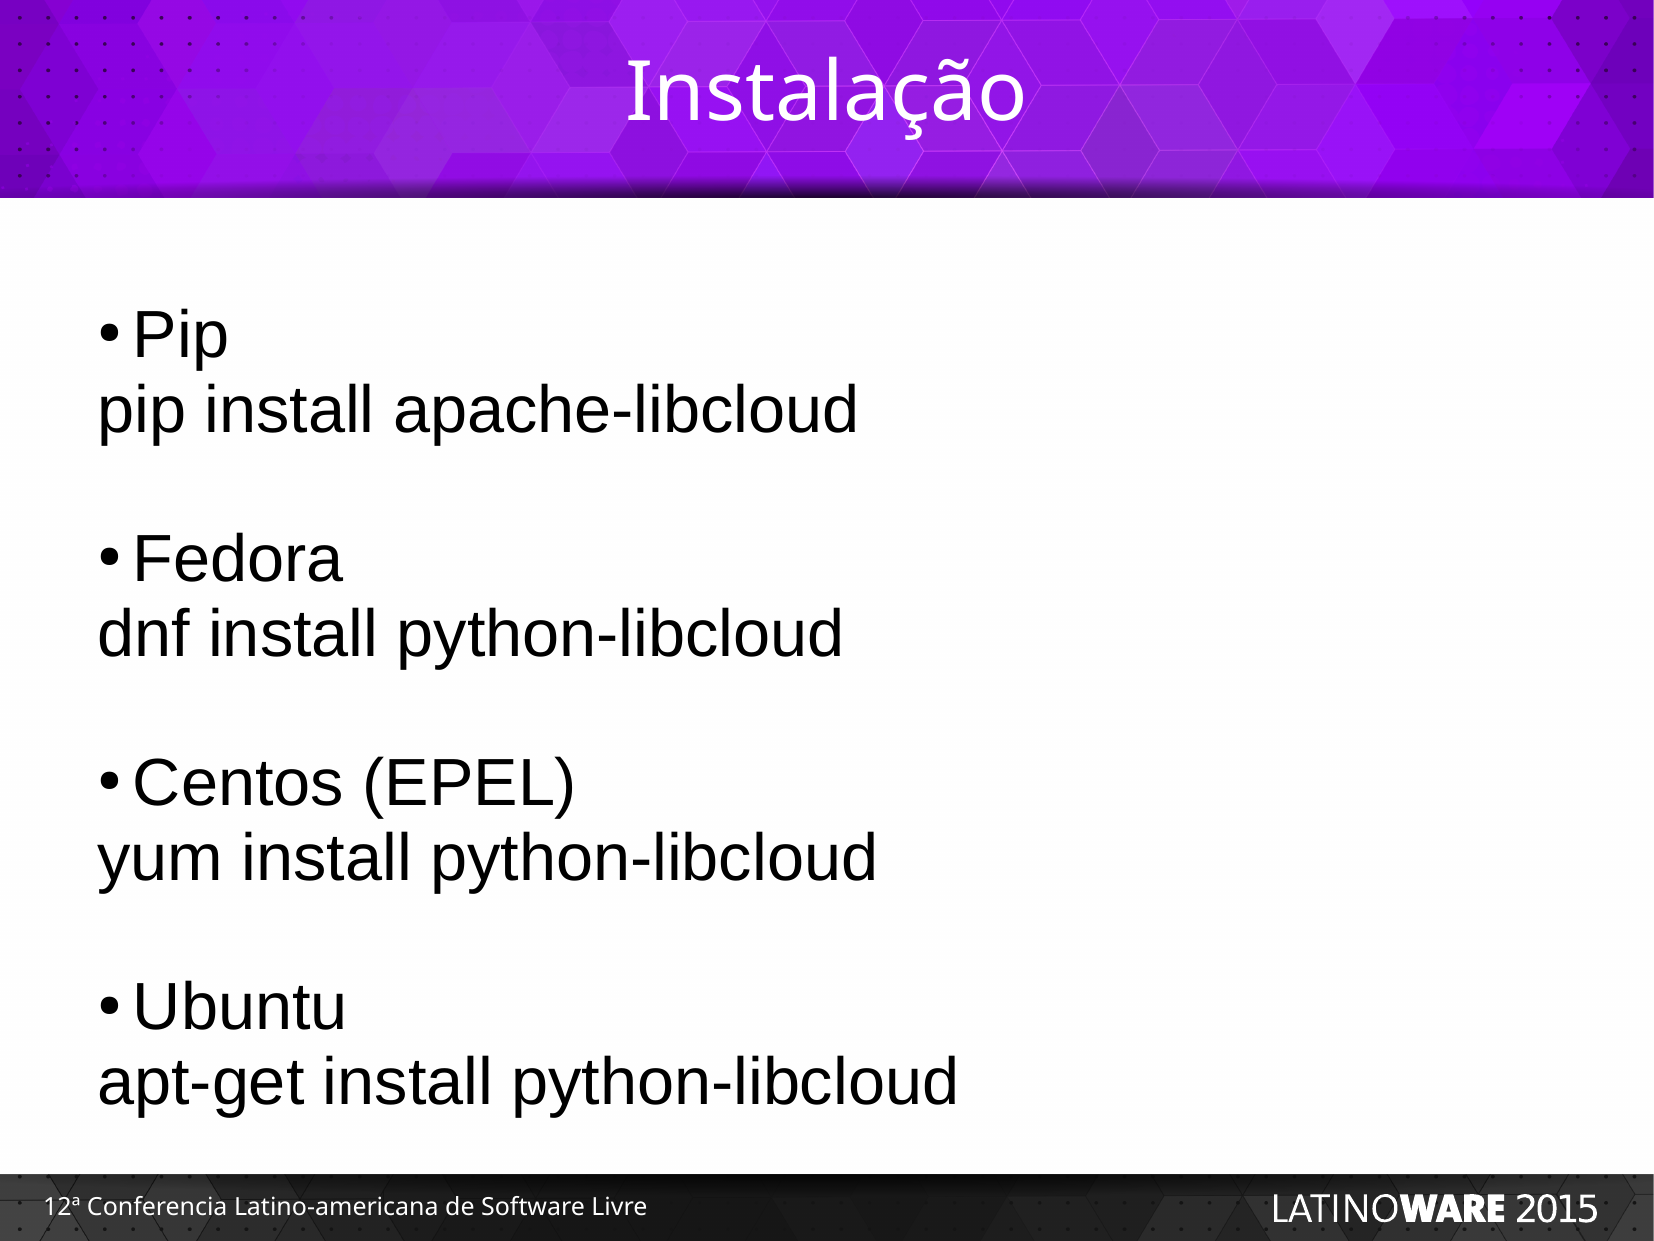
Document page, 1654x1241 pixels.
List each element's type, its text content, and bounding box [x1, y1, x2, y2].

picture [0, 0, 1654, 1241]
text_box Instalação [94, 23, 1560, 152]
text_box 12ª Conferencia Latino-americana de Software Livre [28, 1181, 1127, 1239]
text_box Pip pip install apache-libcloud Fedora dnf install python-libcloud Centos (EPEL) yum install python-libcloud Ubuntu apt-get install python-libcloud [82, 289, 1571, 1202]
